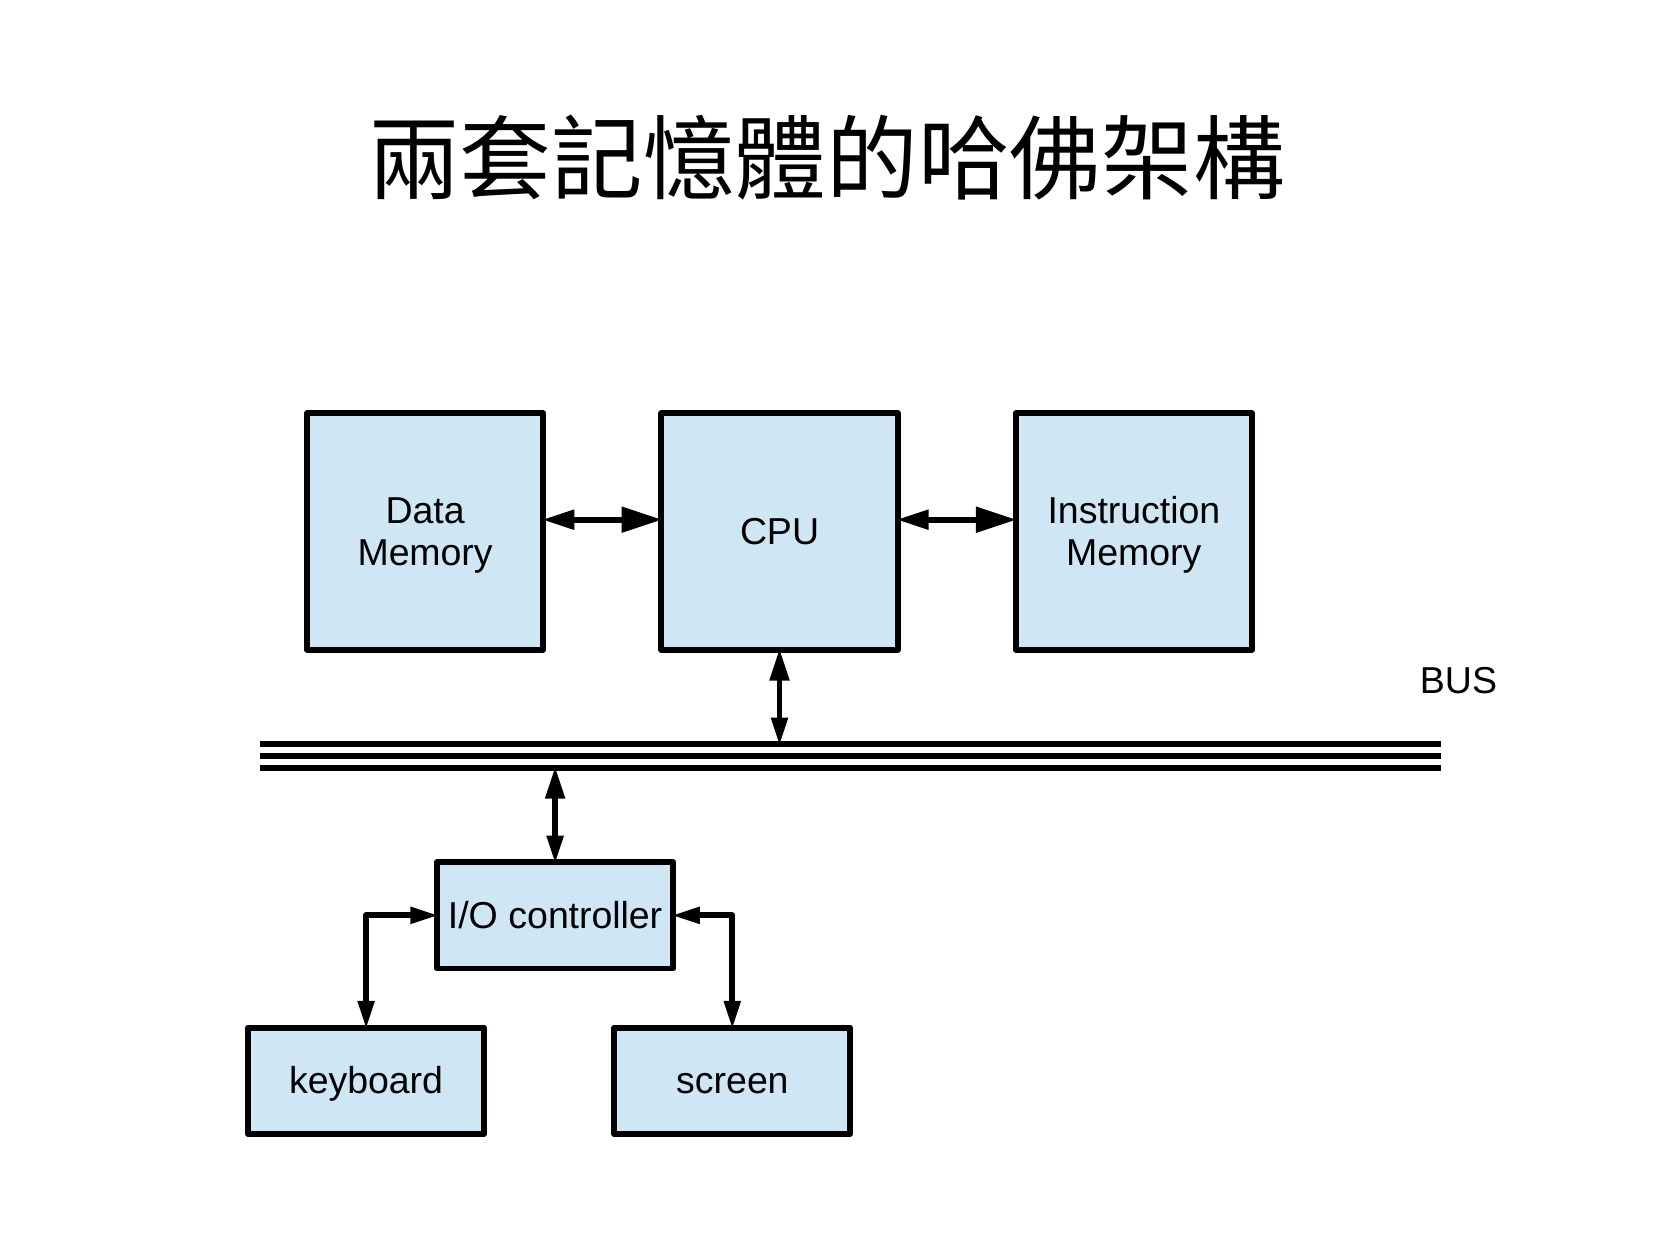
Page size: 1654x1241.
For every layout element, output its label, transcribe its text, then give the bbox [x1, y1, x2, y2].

title 兩套記憶體的哈佛架構 [82, 49, 1571, 257]
text_box I/O controller [437, 862, 674, 969]
text_box screen [614, 1027, 851, 1134]
text_box Data Memory [307, 413, 544, 650]
text_box keyboard [248, 1027, 485, 1134]
text_box Instruction Memory [1015, 413, 1252, 650]
text_box BUS [1405, 651, 1512, 709]
text_box CPU [661, 413, 898, 650]
